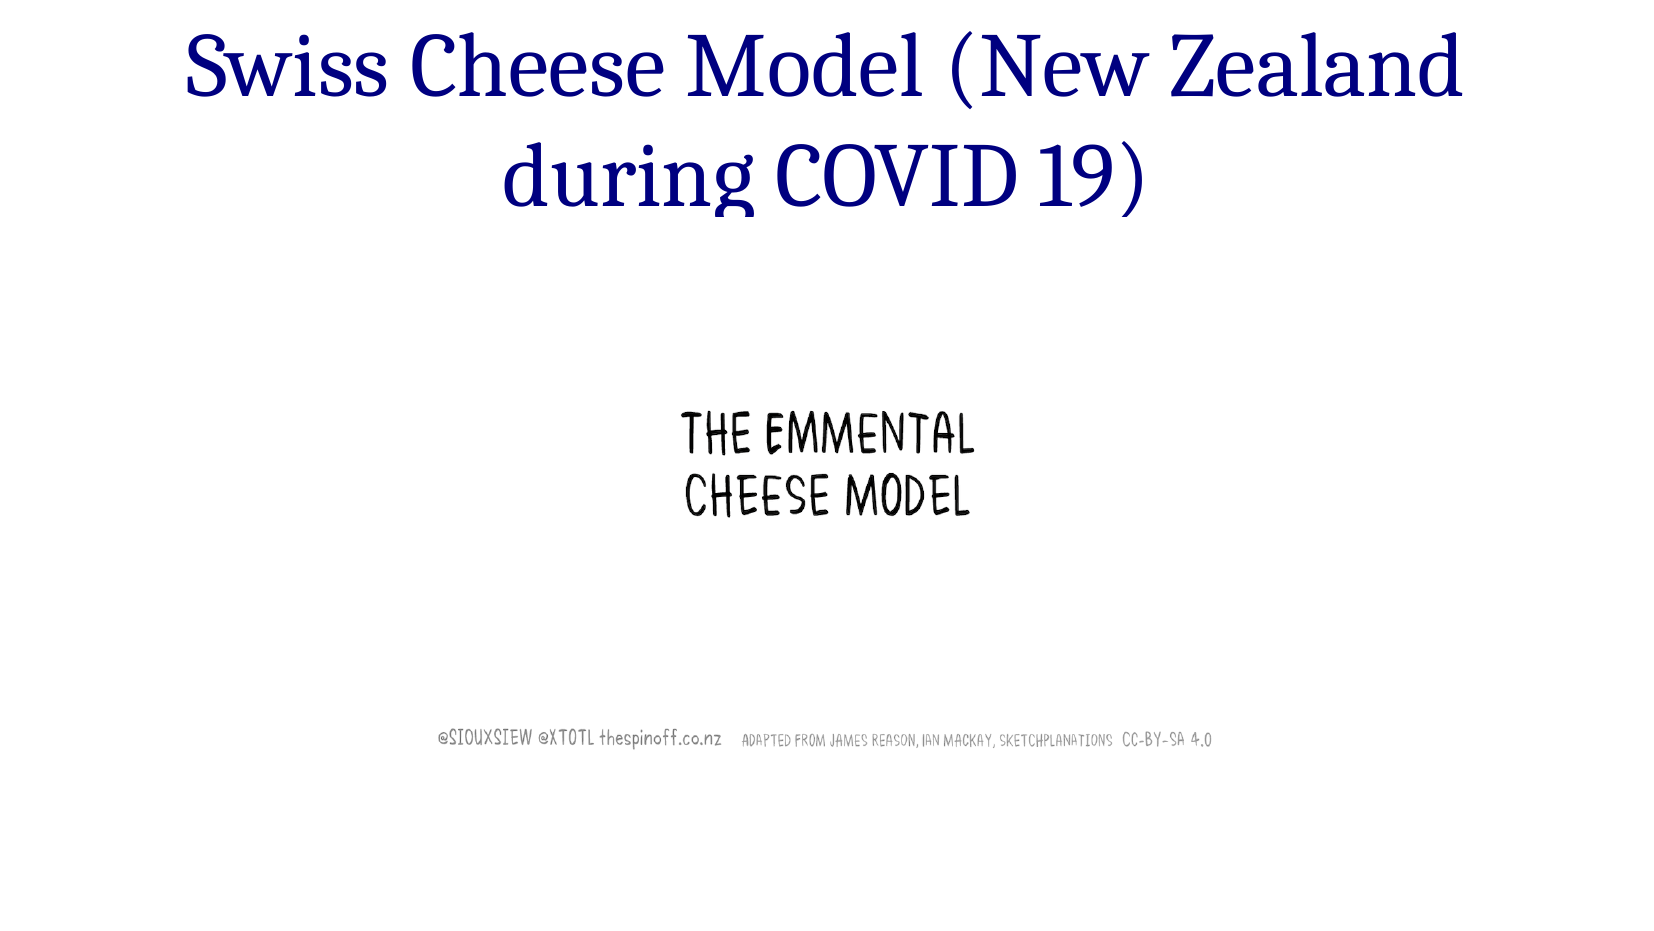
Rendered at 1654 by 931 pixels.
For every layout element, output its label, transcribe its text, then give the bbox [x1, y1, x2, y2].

picture [426, 217, 1228, 758]
title Swiss Cheese Model (New Zealand during COVID 19) [82, 6, 1571, 223]
